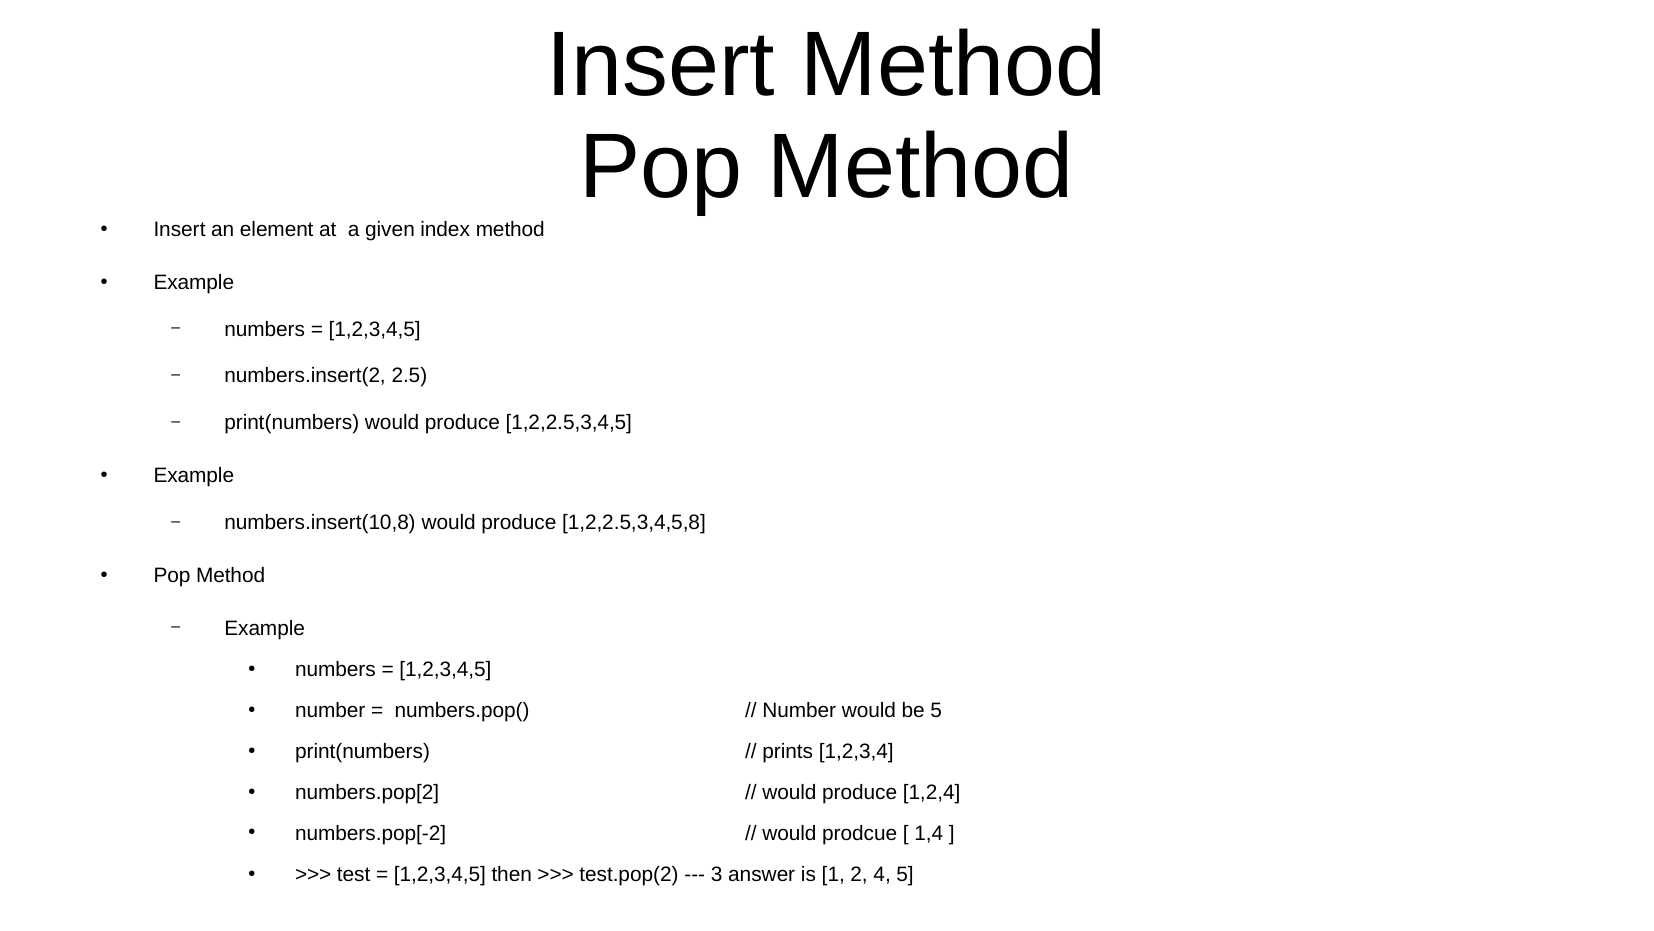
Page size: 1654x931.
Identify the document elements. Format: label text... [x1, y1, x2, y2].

list Insert an element at a given index method Example numbers = [1,2,3,4,5] numbers.insert(2, 2.5) print(numbers) would produce [1,2,2.5,3,4,5] Example numbers.insert(10,8) would produce [1,2,2.5,3,4,5,8] Pop Method Example numbers = [1,2,3,4,5] number = numbers.pop() // Number would be 5 print(numbers) // prints [1,2,3,4] numbers.pop[2] // would produce [1,2,4] numbers.pop[-2] // would prodcue [ 1,4 ] >>> test = [1,2,3,4,5] then >>> test.pop(2) --- 3 answer is [1, 2, 4, 5] [82, 217, 1576, 901]
title Insert Method Pop Method [82, 12, 1571, 217]
